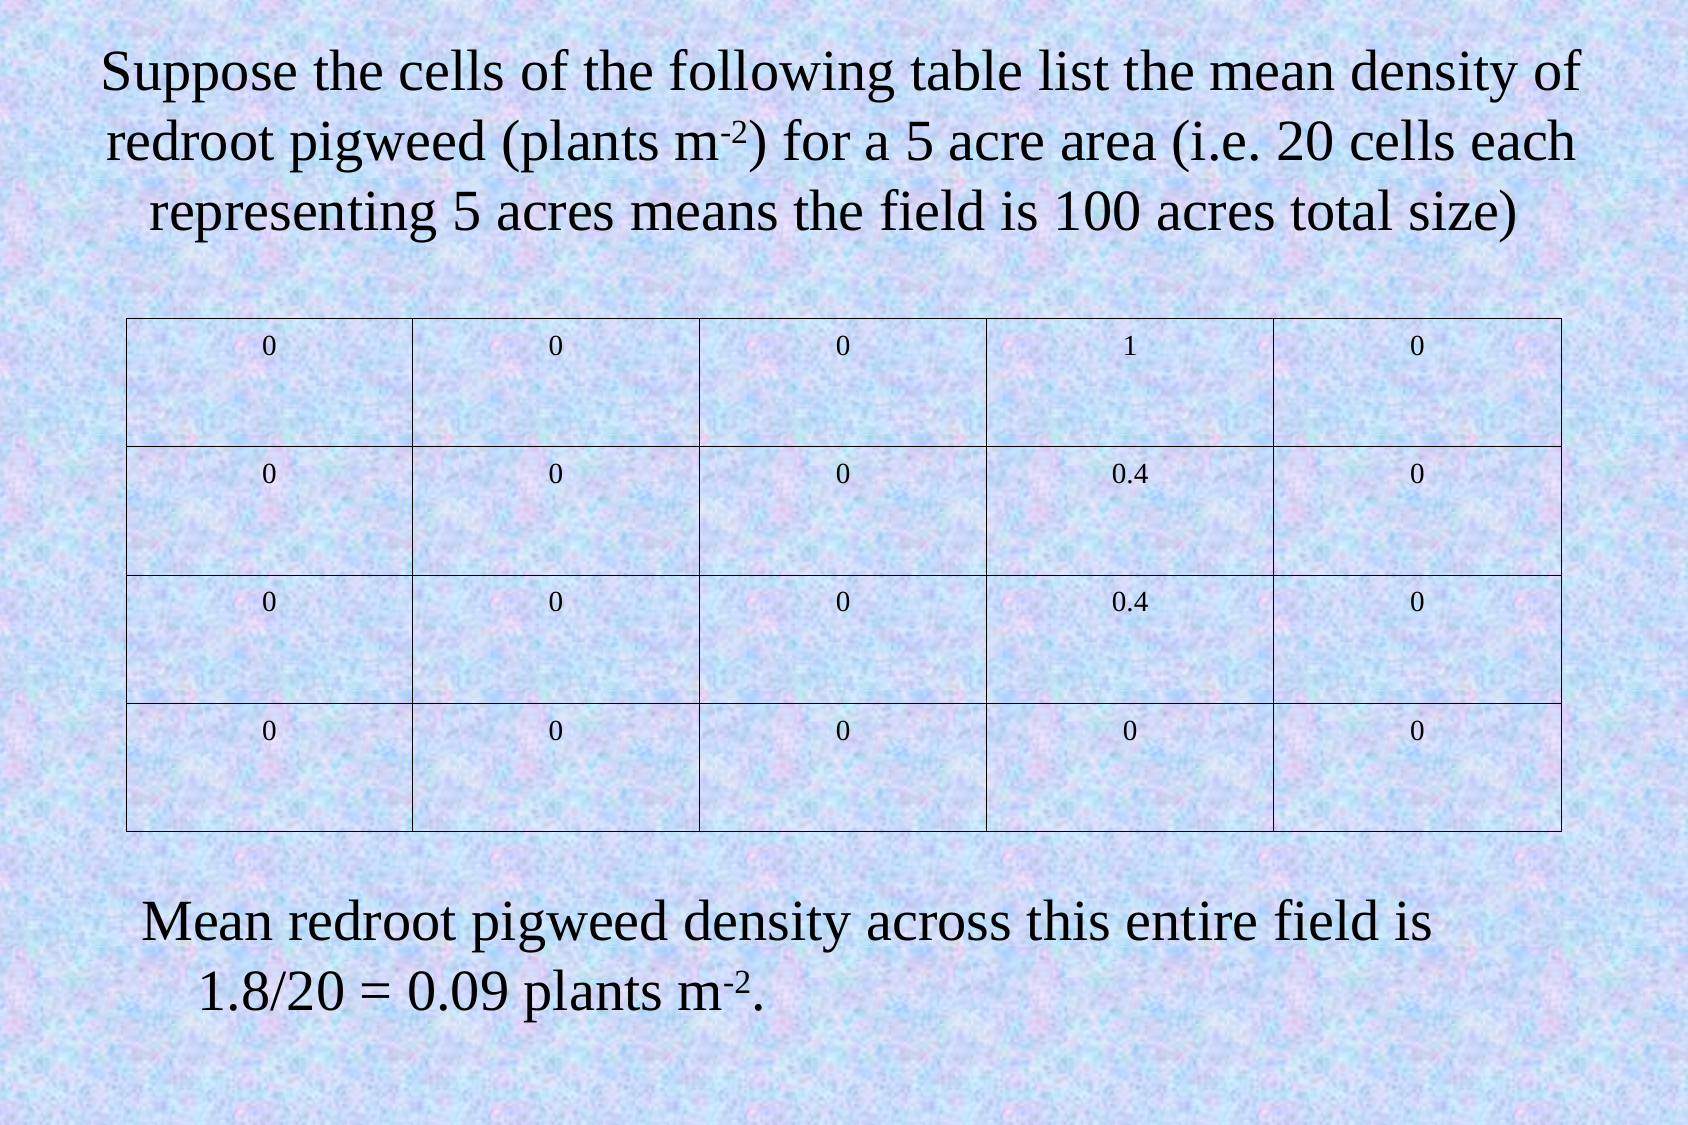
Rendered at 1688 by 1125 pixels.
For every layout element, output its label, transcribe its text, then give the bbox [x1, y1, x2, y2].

title Suppose the cells of the following table list the mean density of redroot pigweed (plants m-2) for a 5 acre area (i.e. 20 cells each representing 5 acres means the field is 100 acres total size) [85, 24, 1598, 250]
table_cell 0 [127, 447, 412, 575]
table_header 0 [700, 319, 986, 446]
table_cell 0 [1274, 576, 1561, 703]
table_cell 0 [1274, 704, 1561, 831]
table_cell 0.4 [987, 576, 1273, 703]
table_cell 0 [413, 447, 699, 575]
table_cell 0 [413, 704, 699, 831]
table_cell 0 [413, 576, 699, 703]
table_header 0 [1274, 319, 1561, 446]
list Mean redroot pigweed density across this entire field is 1.8/20 = 0.09 plants m-2. [126, 874, 1561, 1038]
table_cell 0 [700, 704, 986, 831]
table_cell 0 [987, 704, 1273, 831]
picture [0, 0, 1688, 1125]
table_cell 0.4 [987, 447, 1273, 575]
table_cell 0 [127, 576, 412, 703]
table_header 0 [413, 319, 699, 446]
table_cell 0 [1274, 447, 1561, 575]
table_header 1 [987, 319, 1273, 446]
table_header 0 [127, 319, 412, 446]
table_cell 0 [700, 576, 986, 703]
table_cell 0 [127, 704, 412, 831]
table_cell 0 [700, 447, 986, 575]
